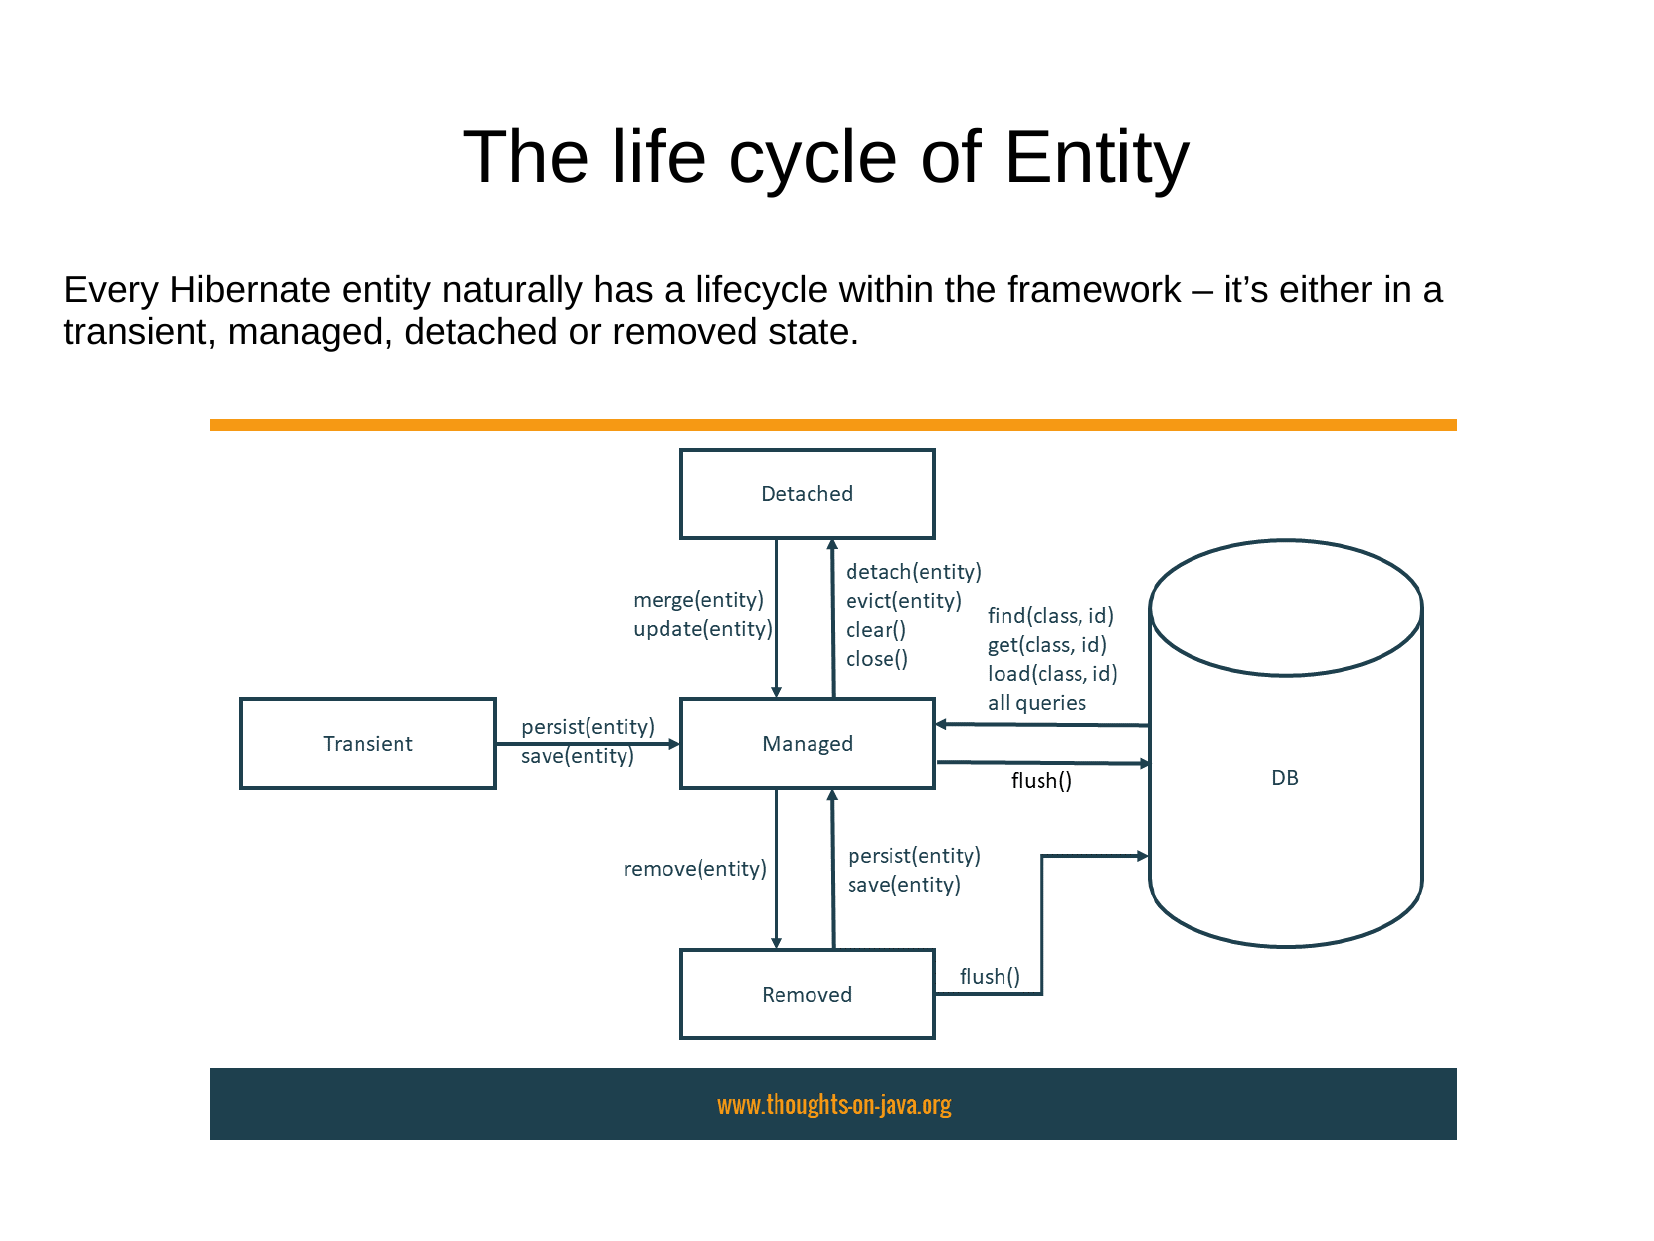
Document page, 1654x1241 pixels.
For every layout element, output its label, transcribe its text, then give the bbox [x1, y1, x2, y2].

title The life cycle of Entity [82, 49, 1571, 257]
picture [210, 419, 1457, 1141]
text_box Every Hibernate entity naturally has a lifecycle within the framework – it’s either in a transient, managed, detached or removed state. [48, 261, 1621, 376]
